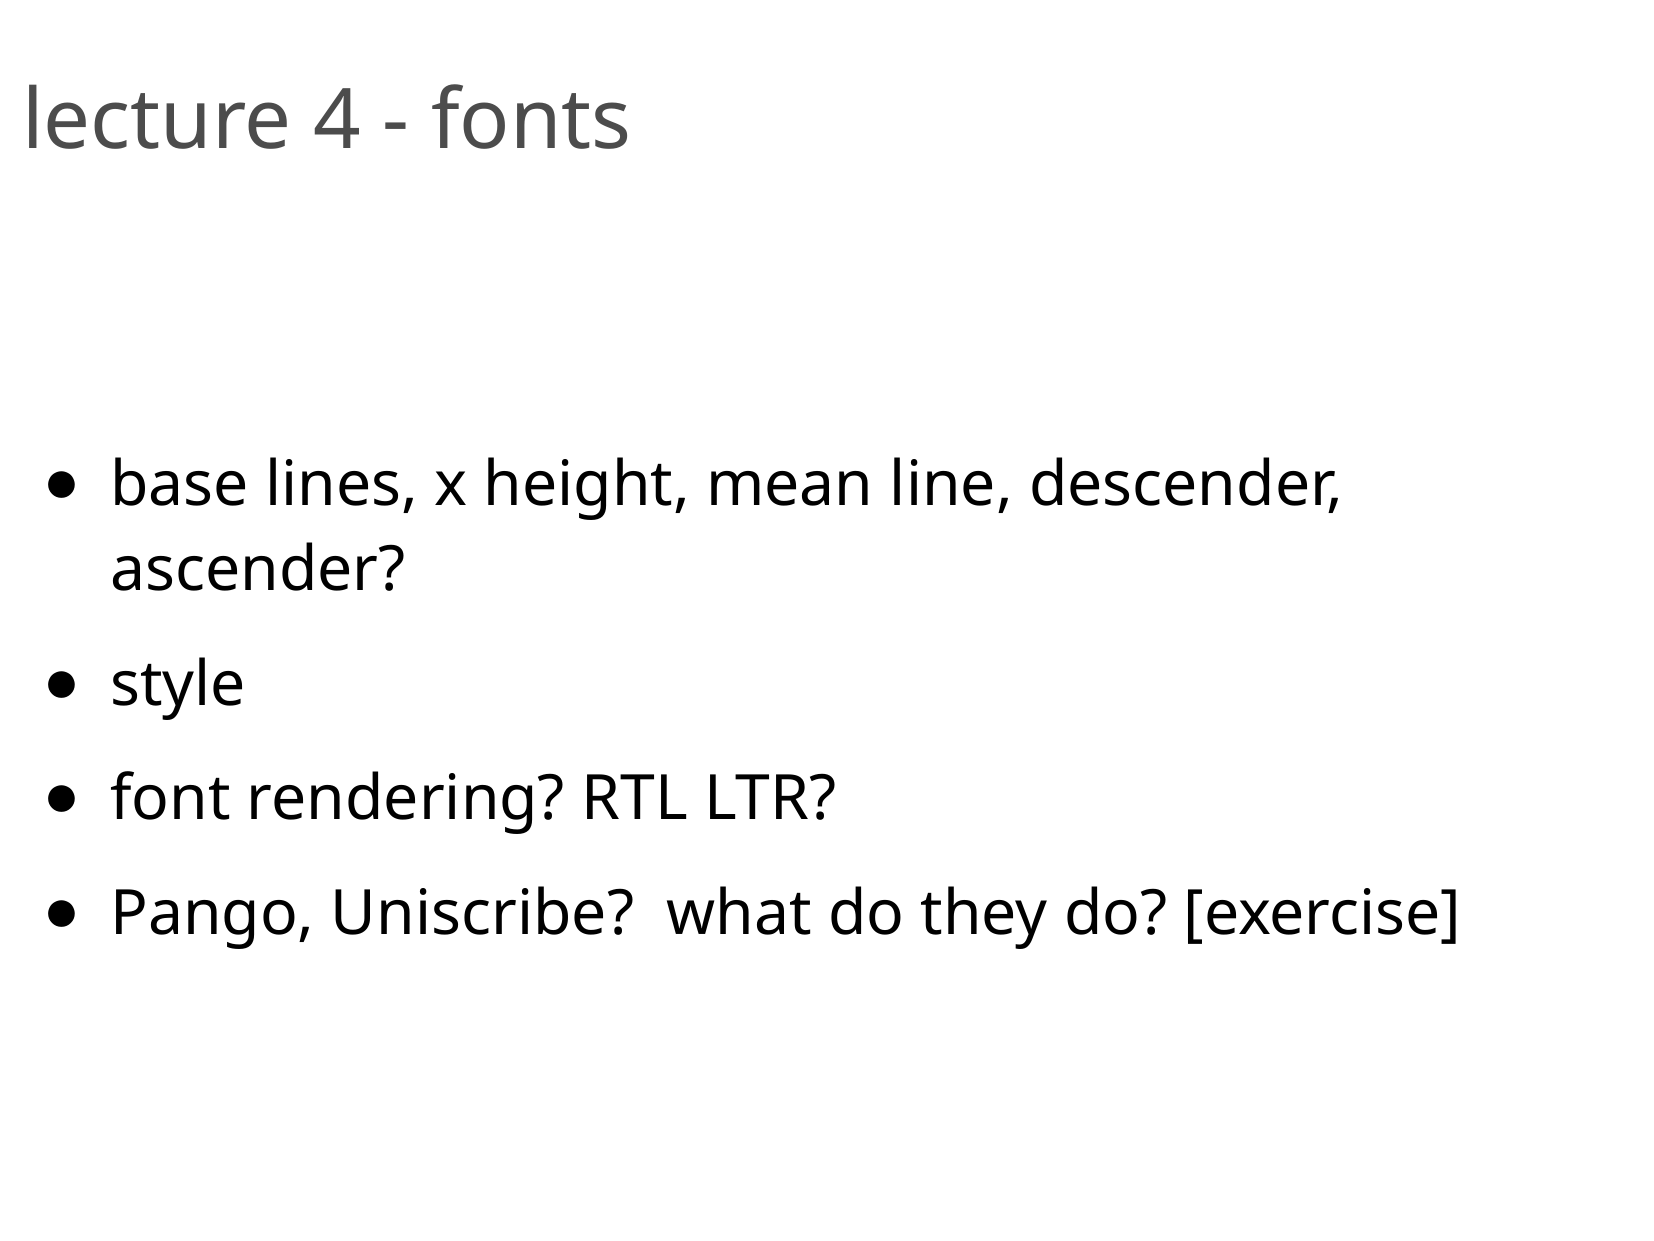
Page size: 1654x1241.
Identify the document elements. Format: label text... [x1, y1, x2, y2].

title lecture 4 - fonts [22, 26, 1654, 205]
list base lines, x height, mean line, descender, ascender? style font rendering? RTL LTR? Pango, Uniscribe? what do they do? [exercise] [25, 233, 1654, 1158]
